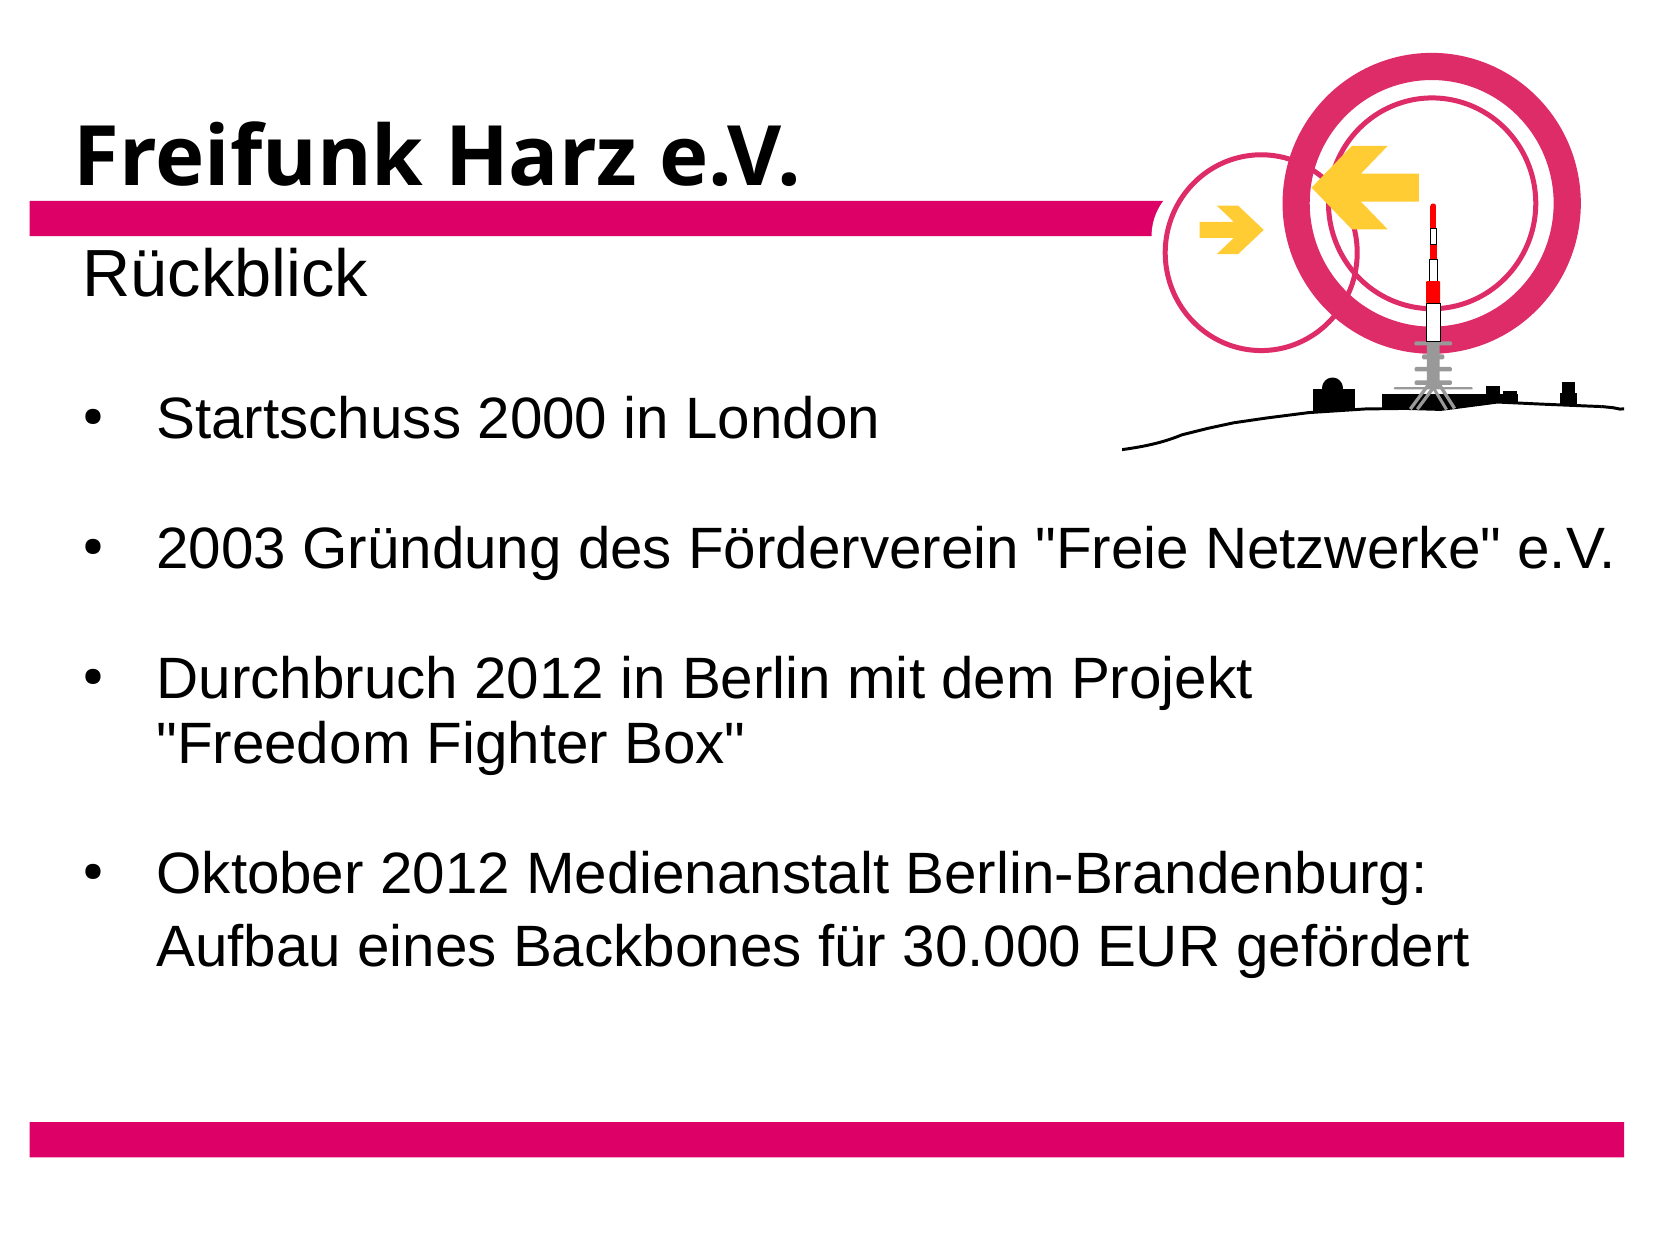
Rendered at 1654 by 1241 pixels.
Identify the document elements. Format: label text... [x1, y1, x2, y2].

subtitle Rückblick Startschuss 2000 in London 2003 Gründung des Förderverein "Freie Netzwerke" e.V. Durchbruch 2012 in Berlin mit dem Projekt "Freedom Fighter Box" Oktober 2012 Medienanstalt Berlin-Brandenburg: Aufbau eines Backbones für 30.000 EUR gefördert [82, 236, 1625, 1123]
